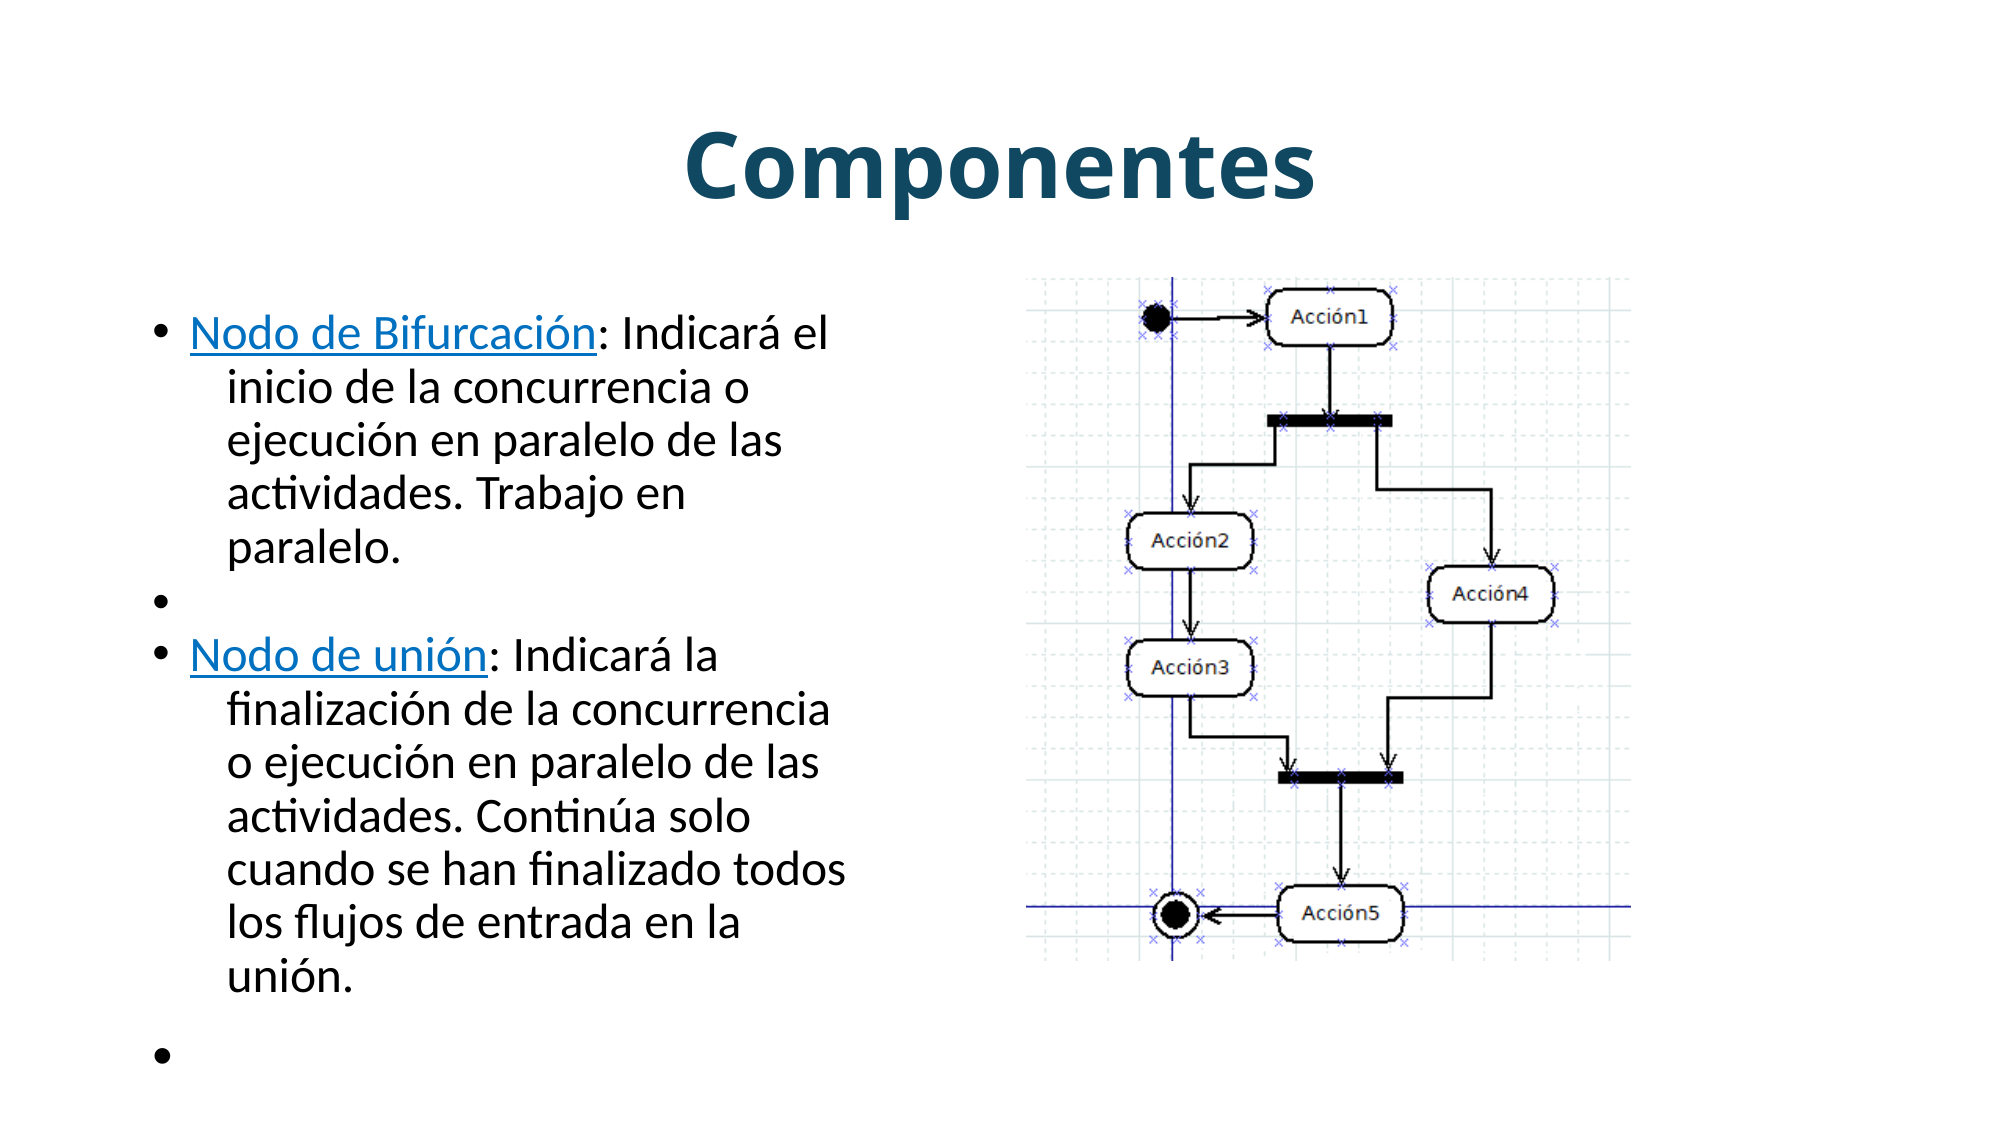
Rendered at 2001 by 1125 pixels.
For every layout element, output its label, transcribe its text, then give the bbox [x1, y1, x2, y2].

list Nodo de Bifurcación: Indicará el inicio de la concurrencia o ejecución en paralelo de las actividades. Trabajo en paralelo. Nodo de unión: Indicará la finalización de la concurrencia o ejecución en paralelo de las actividades. Continúa solo cuando se han finalizado todos los flujos de entrada en la unión. [137, 299, 863, 1014]
picture [1026, 277, 1631, 961]
title Componentes [137, 59, 1863, 278]
